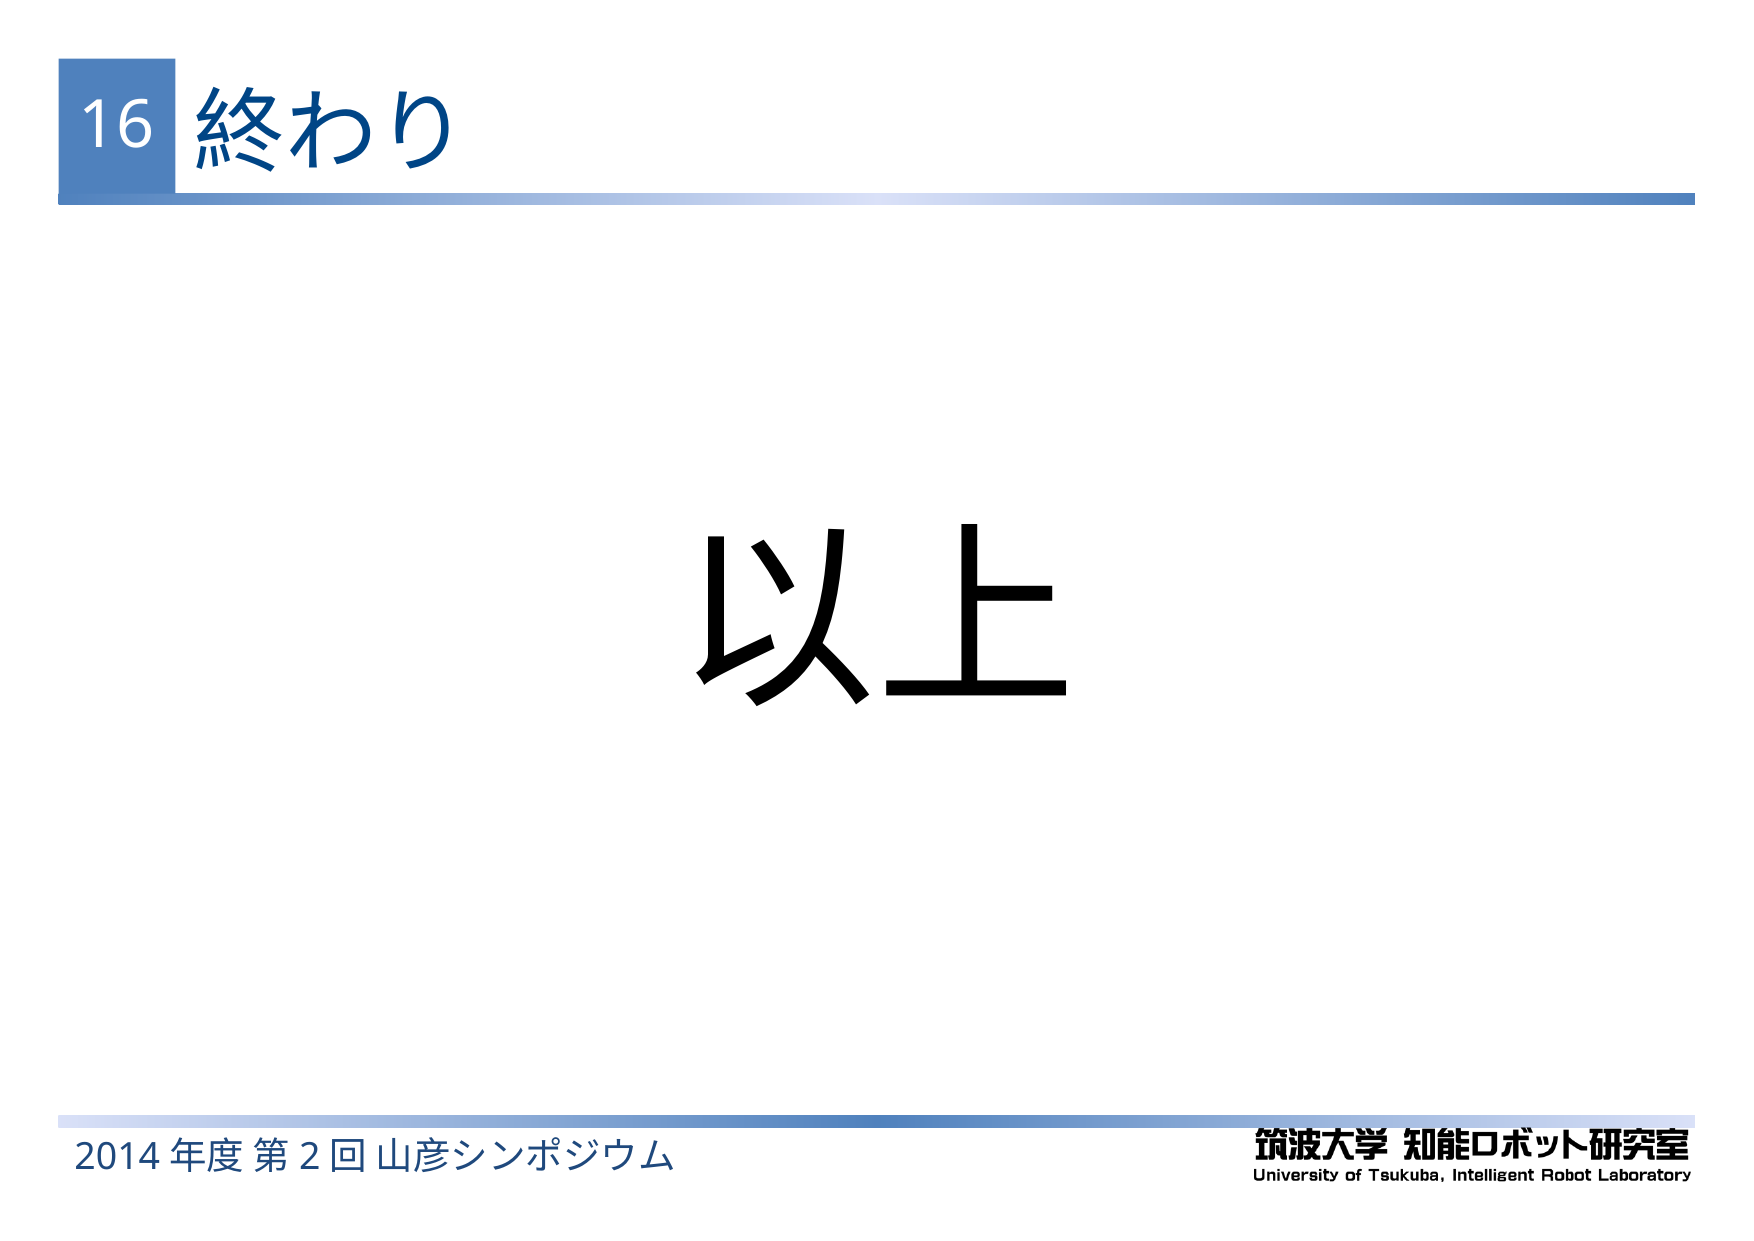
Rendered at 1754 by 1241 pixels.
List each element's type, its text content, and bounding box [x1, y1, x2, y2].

title 終わり [193, 61, 1651, 205]
picture [1252, 1127, 1691, 1182]
text_box 以上 [661, 496, 1092, 745]
